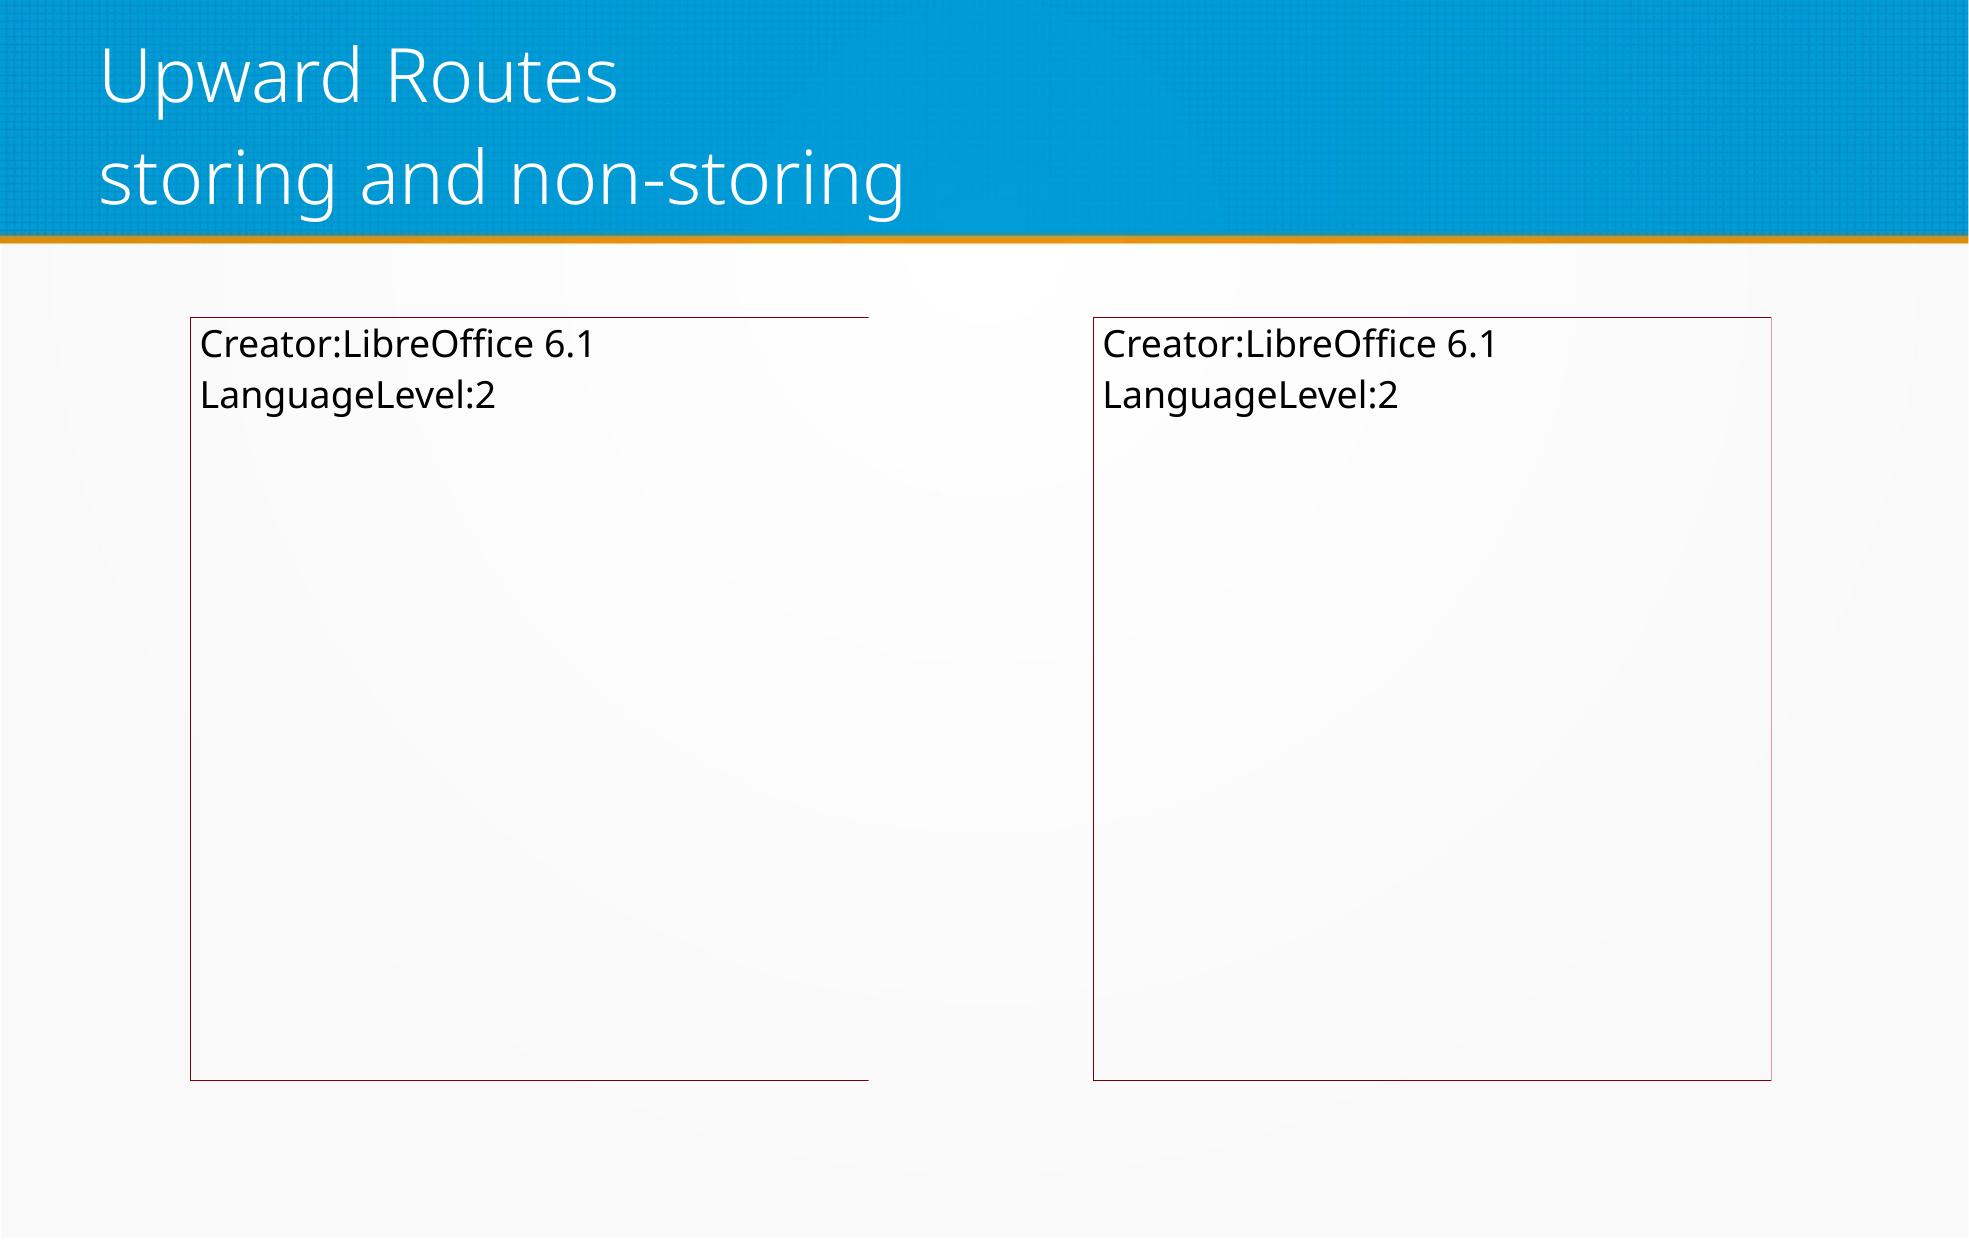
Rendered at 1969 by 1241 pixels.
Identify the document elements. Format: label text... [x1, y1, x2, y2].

title Upward Routes storing and non-storing [98, 19, 1870, 227]
picture [0, 233, 1969, 1241]
